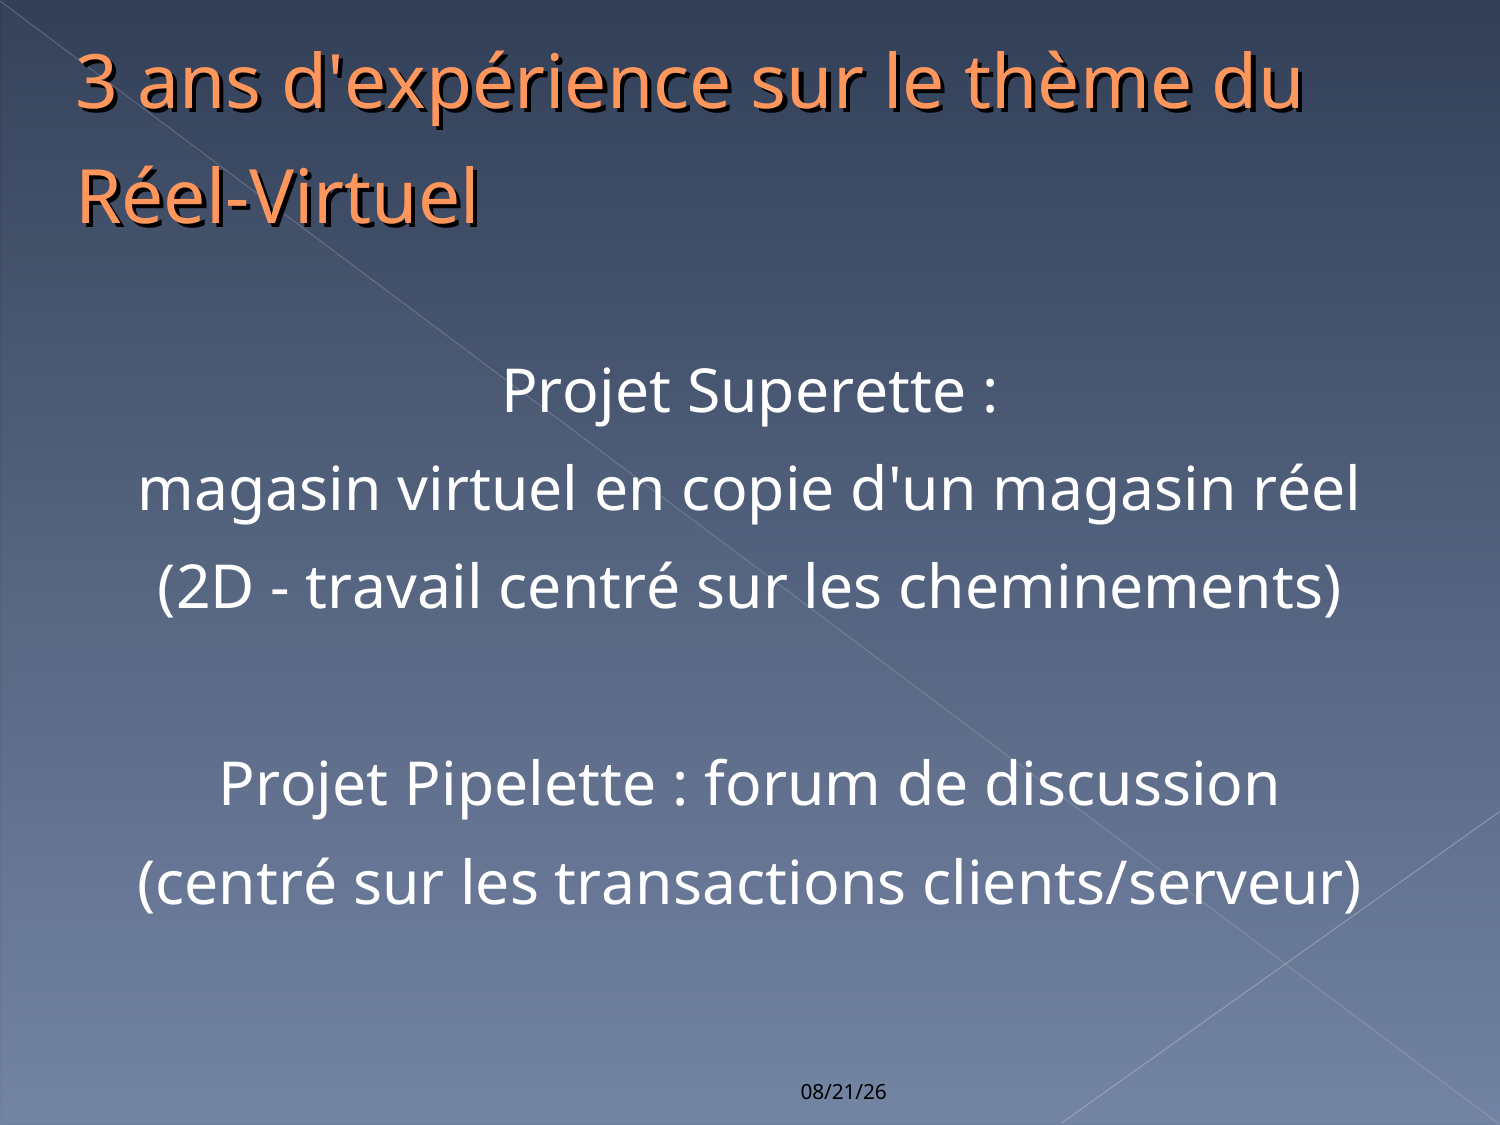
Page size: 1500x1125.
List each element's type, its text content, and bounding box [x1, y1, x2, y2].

subtitle Projet Superette : magasin virtuel en copie d'un magasin réel (2D - travail centré sur les cheminements) Projet Pipelette : forum de discussion (centré sur les transactions clients/serveur) [75, 269, 1425, 999]
title 3 ans d'expérience sur le thème du Réel-Virtuel [75, 41, 1425, 236]
